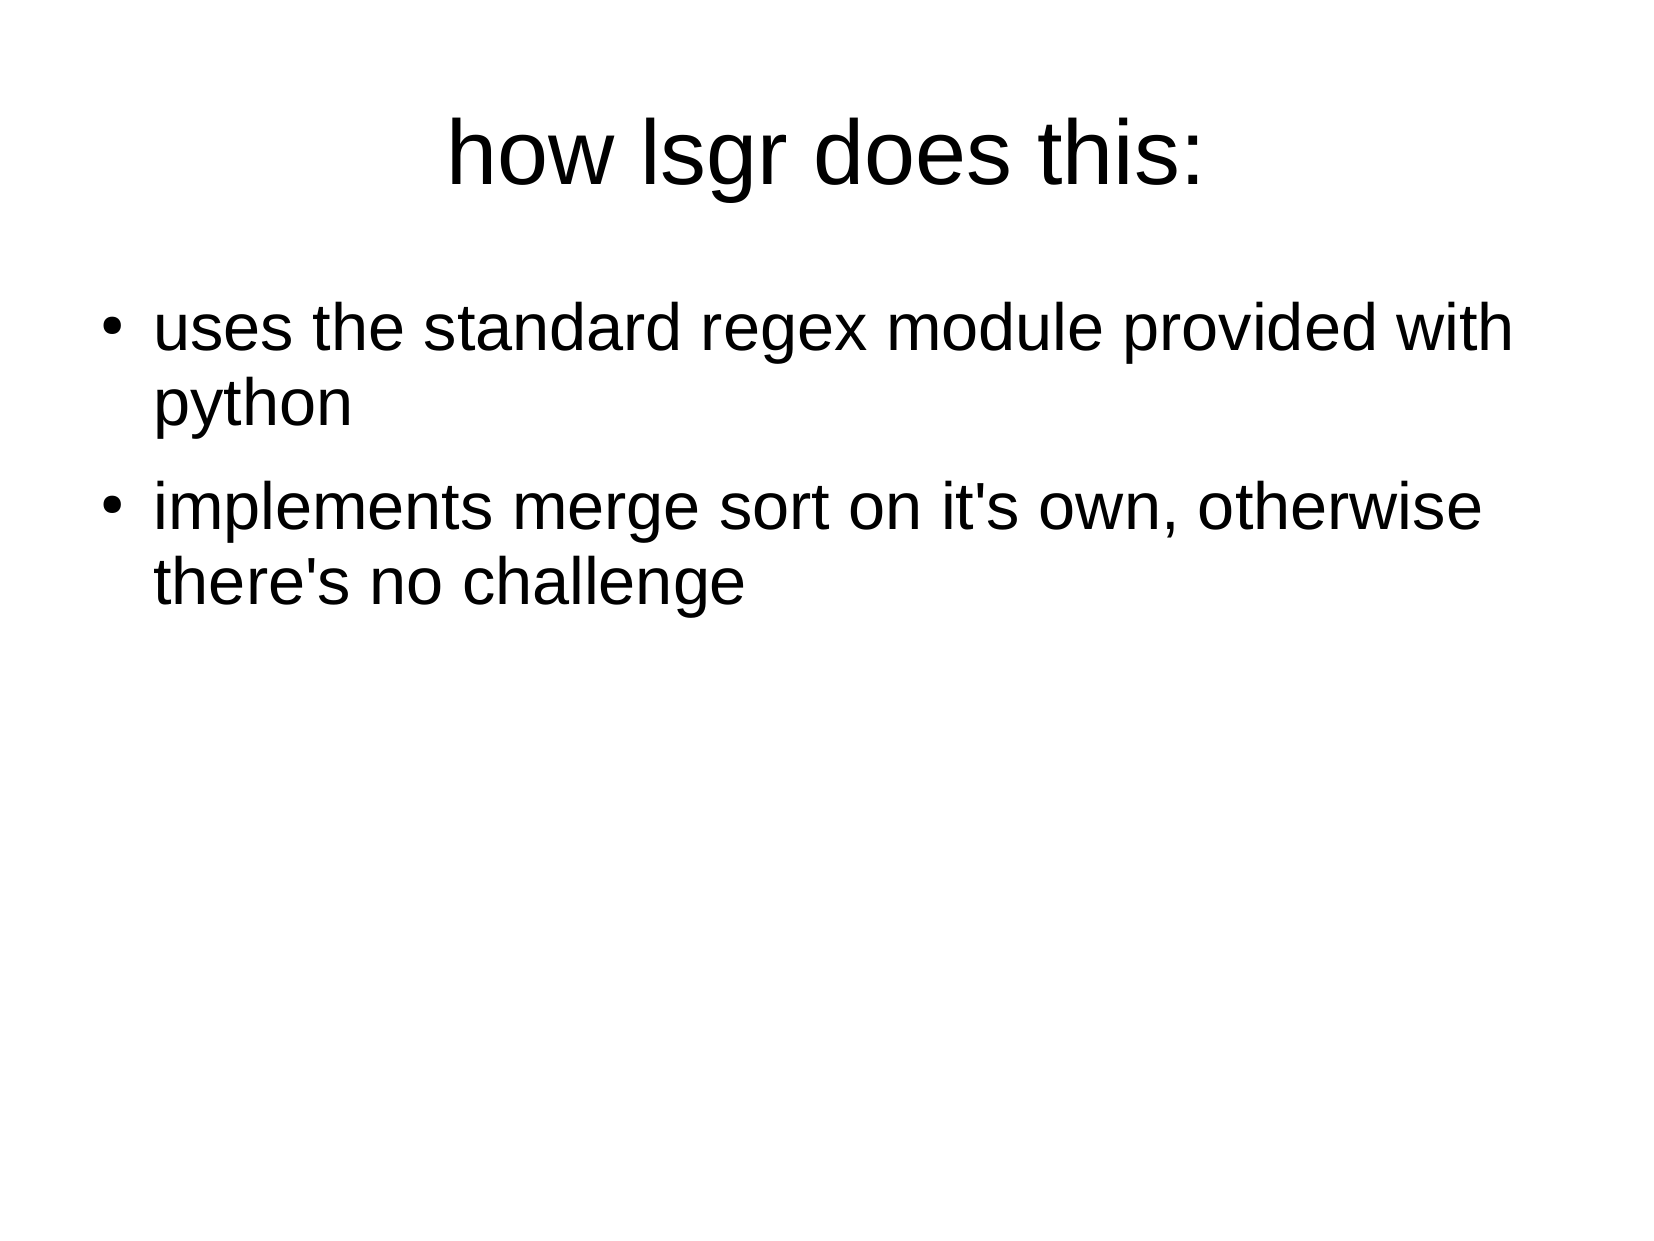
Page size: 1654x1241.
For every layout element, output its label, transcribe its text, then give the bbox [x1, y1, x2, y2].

list uses the standard regex module provided with python implements merge sort on it's own, otherwise there's no challenge [82, 290, 1571, 1010]
title how lsgr does this: [82, 49, 1571, 257]
